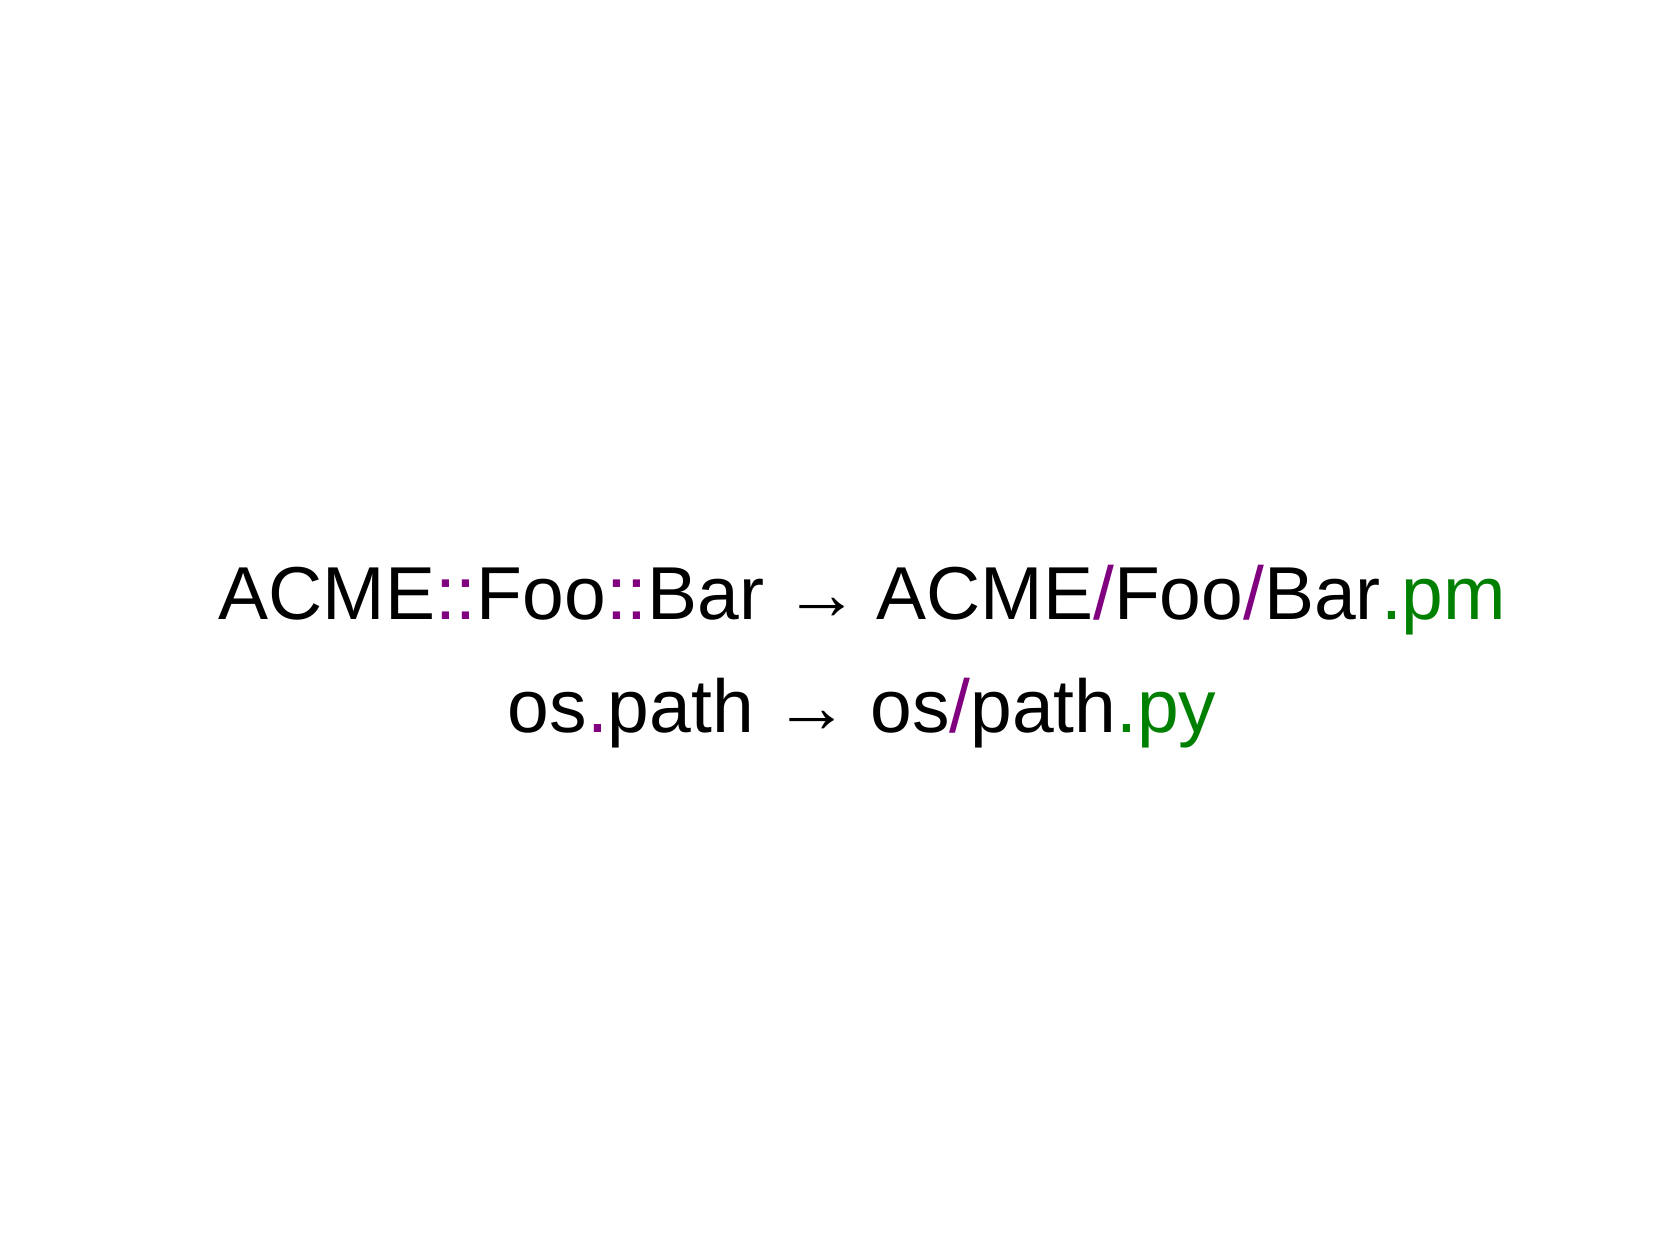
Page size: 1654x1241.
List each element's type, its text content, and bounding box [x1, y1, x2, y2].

list ACME::Foo::Bar → ACME/Foo/Bar.pm os.path → os/path.py [82, 290, 1571, 1010]
